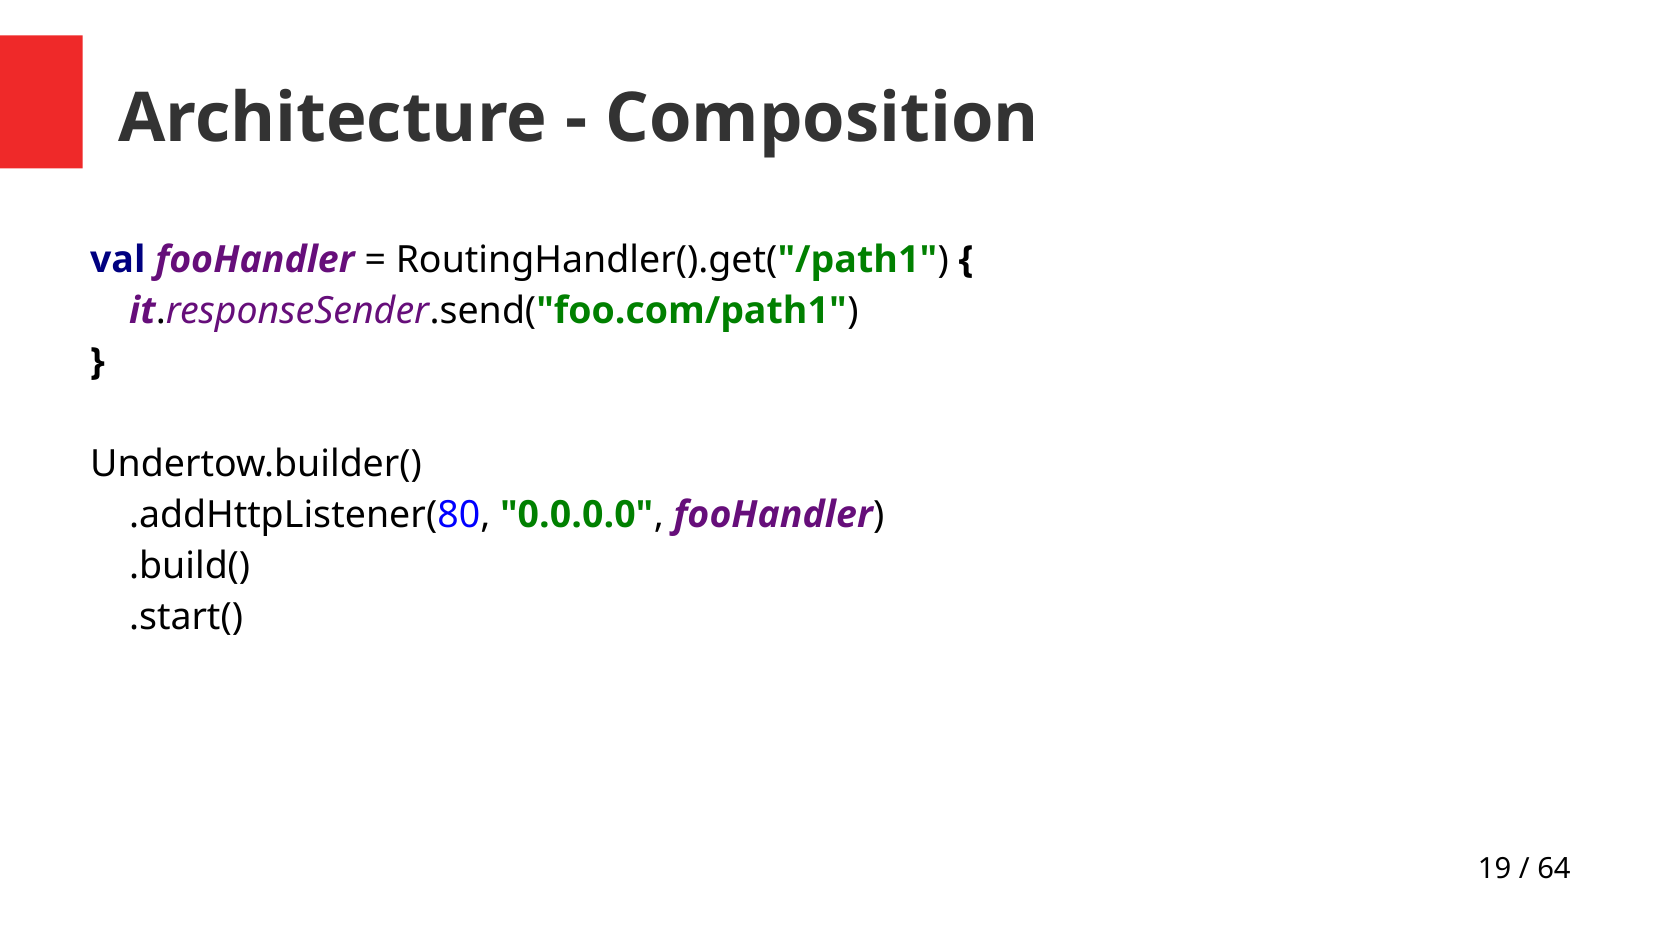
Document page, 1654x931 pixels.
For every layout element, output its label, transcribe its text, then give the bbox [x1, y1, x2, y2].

title Architecture - Composition [118, 37, 1571, 193]
text_box val fooHandler = RoutingHandler().get("/path1") { it.responseSender.send("foo.com/path1") } Undertow.builder() .addHttpListener(80, "0.0.0.0", fooHandler) .build() .start() [75, 225, 1516, 811]
